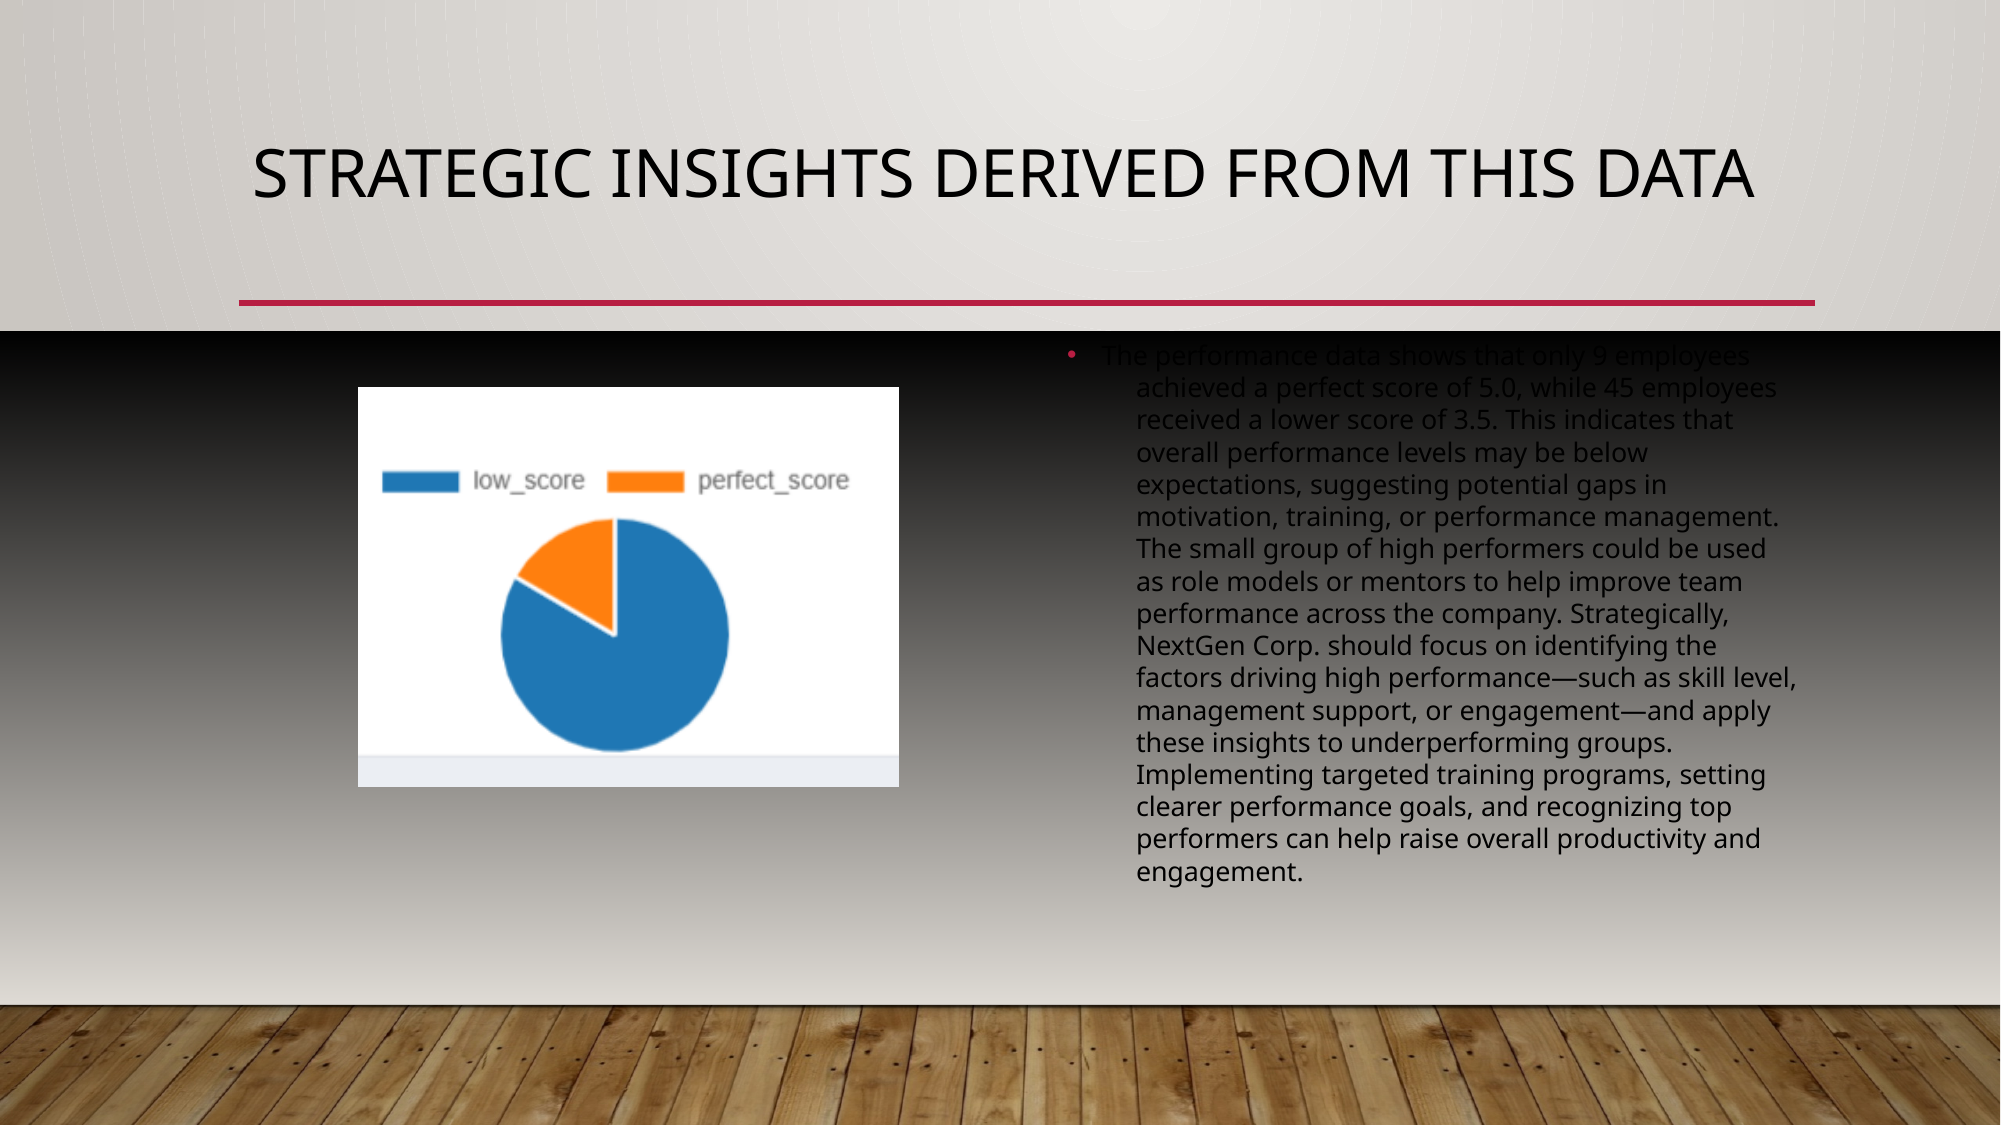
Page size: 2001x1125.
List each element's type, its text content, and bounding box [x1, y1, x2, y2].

title Strategic insights derived from tHIS data [237, 132, 1814, 306]
list The performance data shows that only 9 employees achieved a perfect score of 5.0, while 45 employees received a lower score of 3.5. This indicates that overall performance levels may be below expectations, suggesting potential gaps in motivation, training, or performance management. The small group of high performers could be used as role models or mentors to help improve team performance across the company. Strategically, NextGen Corp. should focus on identifying the factors driving high performance—such as skill level, management support, or engagement—and apply these insights to underperforming groups. Implementing targeted training programs, setting clearer performance goals, and recognizing top performers can help raise overall productivity and engagement. [1052, 330, 1815, 896]
picture [358, 387, 899, 787]
